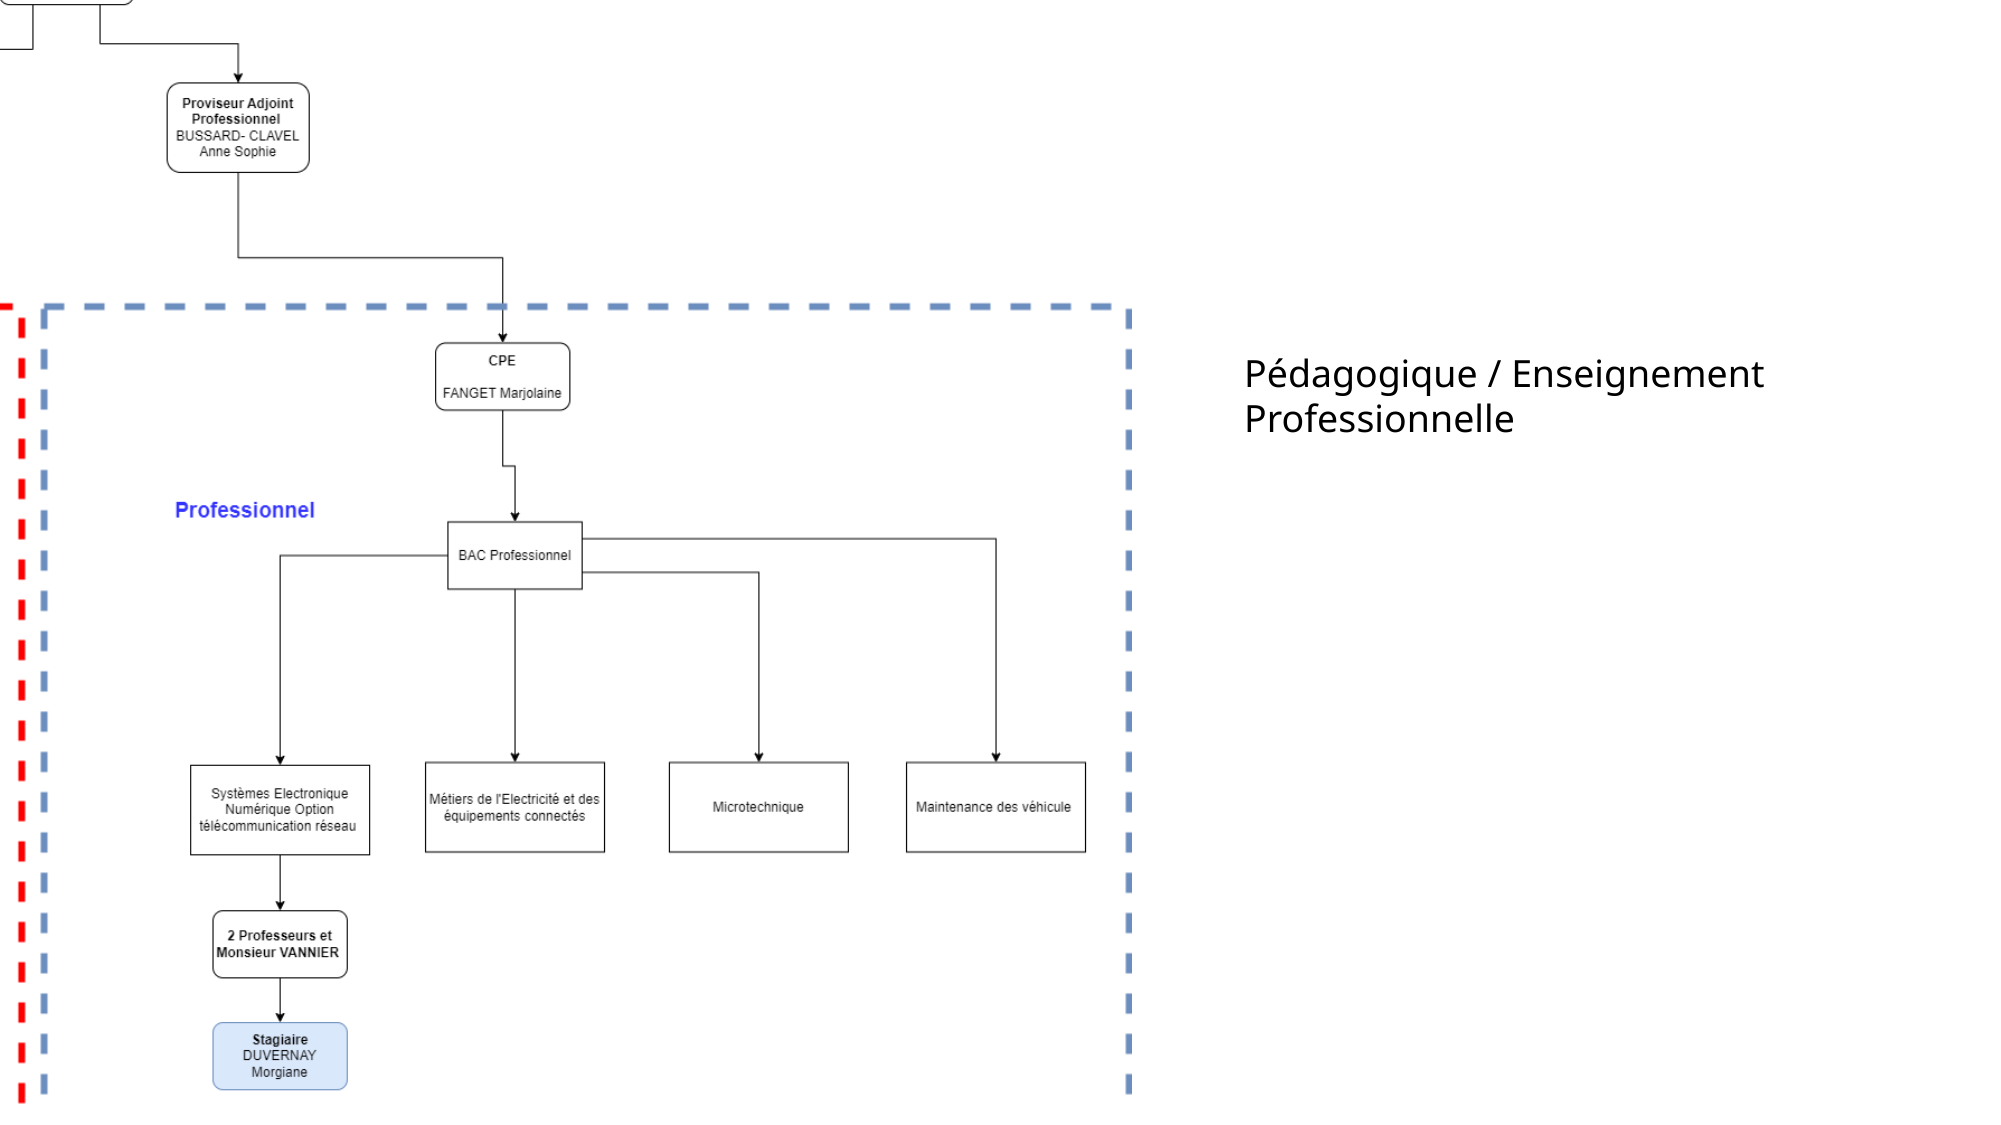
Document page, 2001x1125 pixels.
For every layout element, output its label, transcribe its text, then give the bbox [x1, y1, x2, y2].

text_box Pédagogique / Enseignement Professionnelle [1229, 342, 1842, 449]
picture [0, 0, 1132, 1106]
